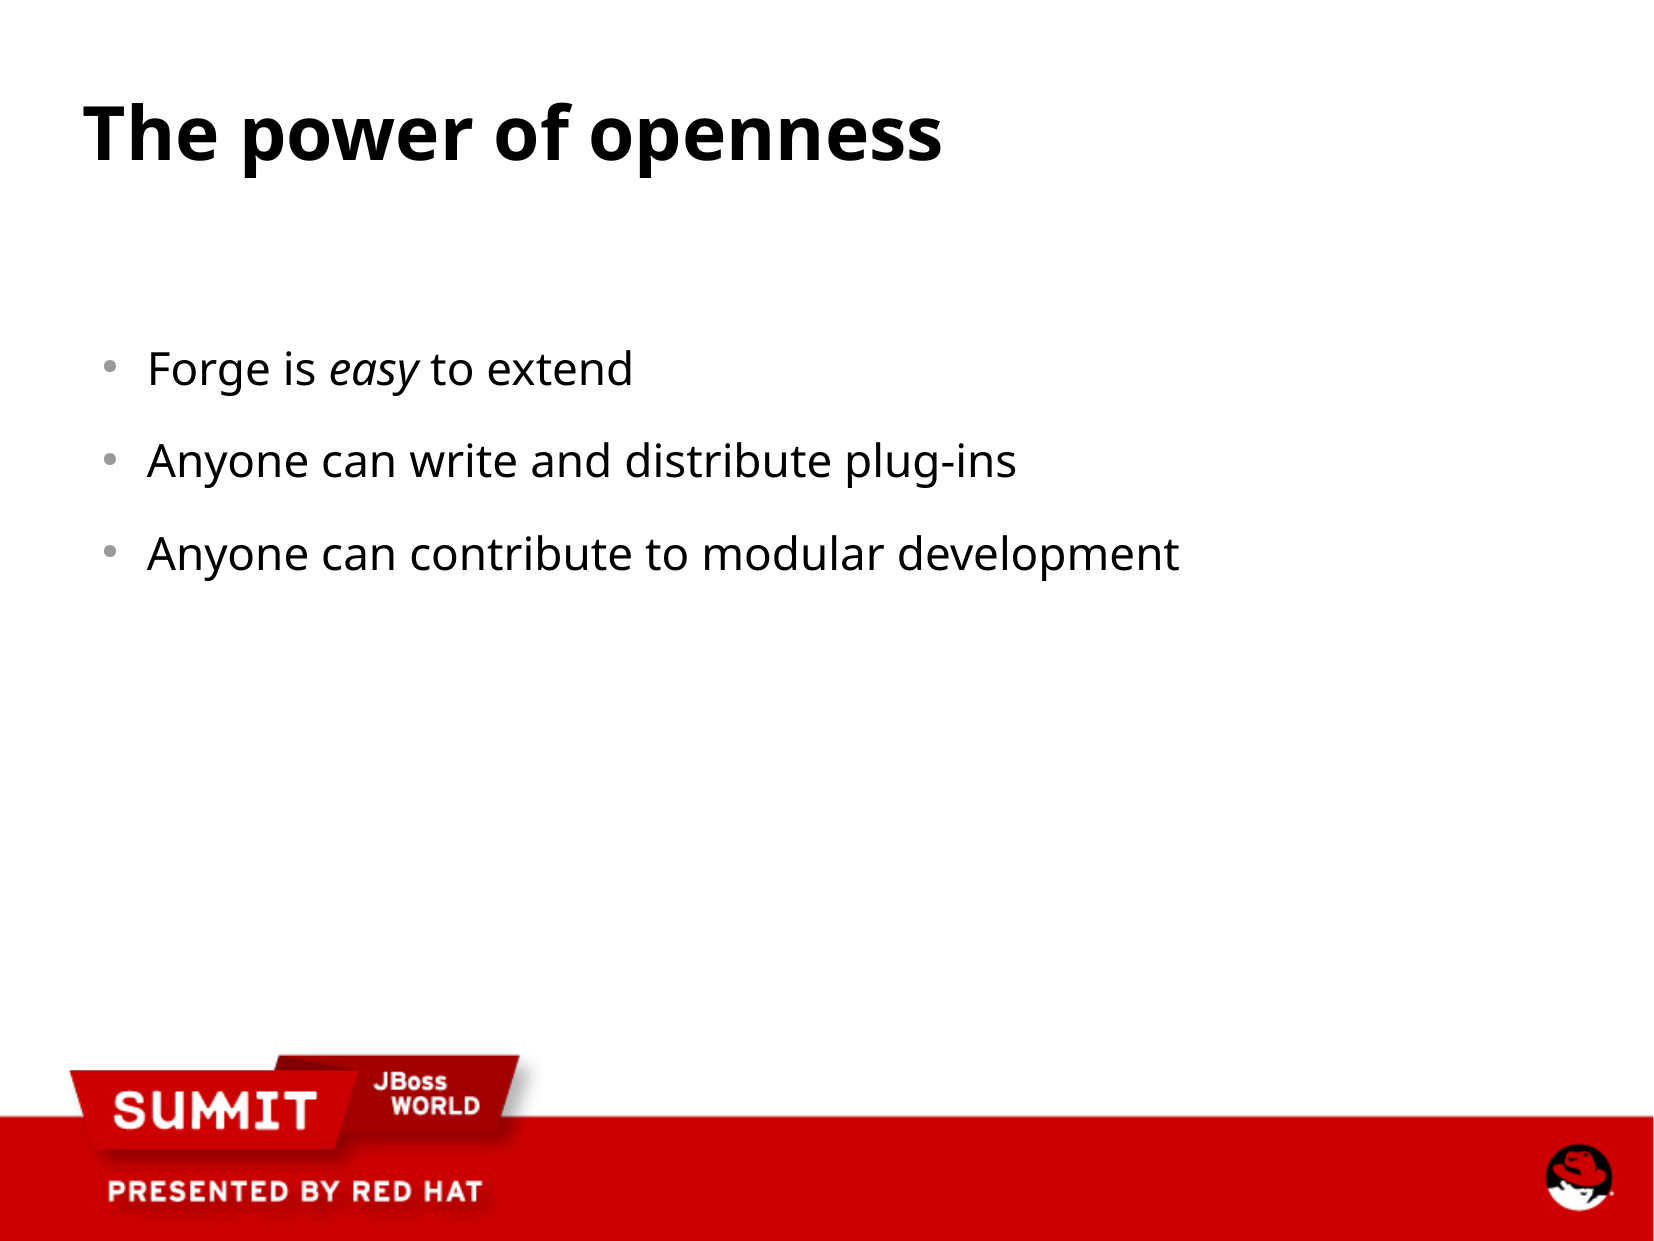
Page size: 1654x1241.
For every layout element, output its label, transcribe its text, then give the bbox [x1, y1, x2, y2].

picture [0, 1043, 1654, 1241]
list Forge is easy to extend Anyone can write and distribute plug-ins Anyone can contribute to modular development [86, 244, 1576, 1039]
title The power of openness [82, 45, 1571, 218]
